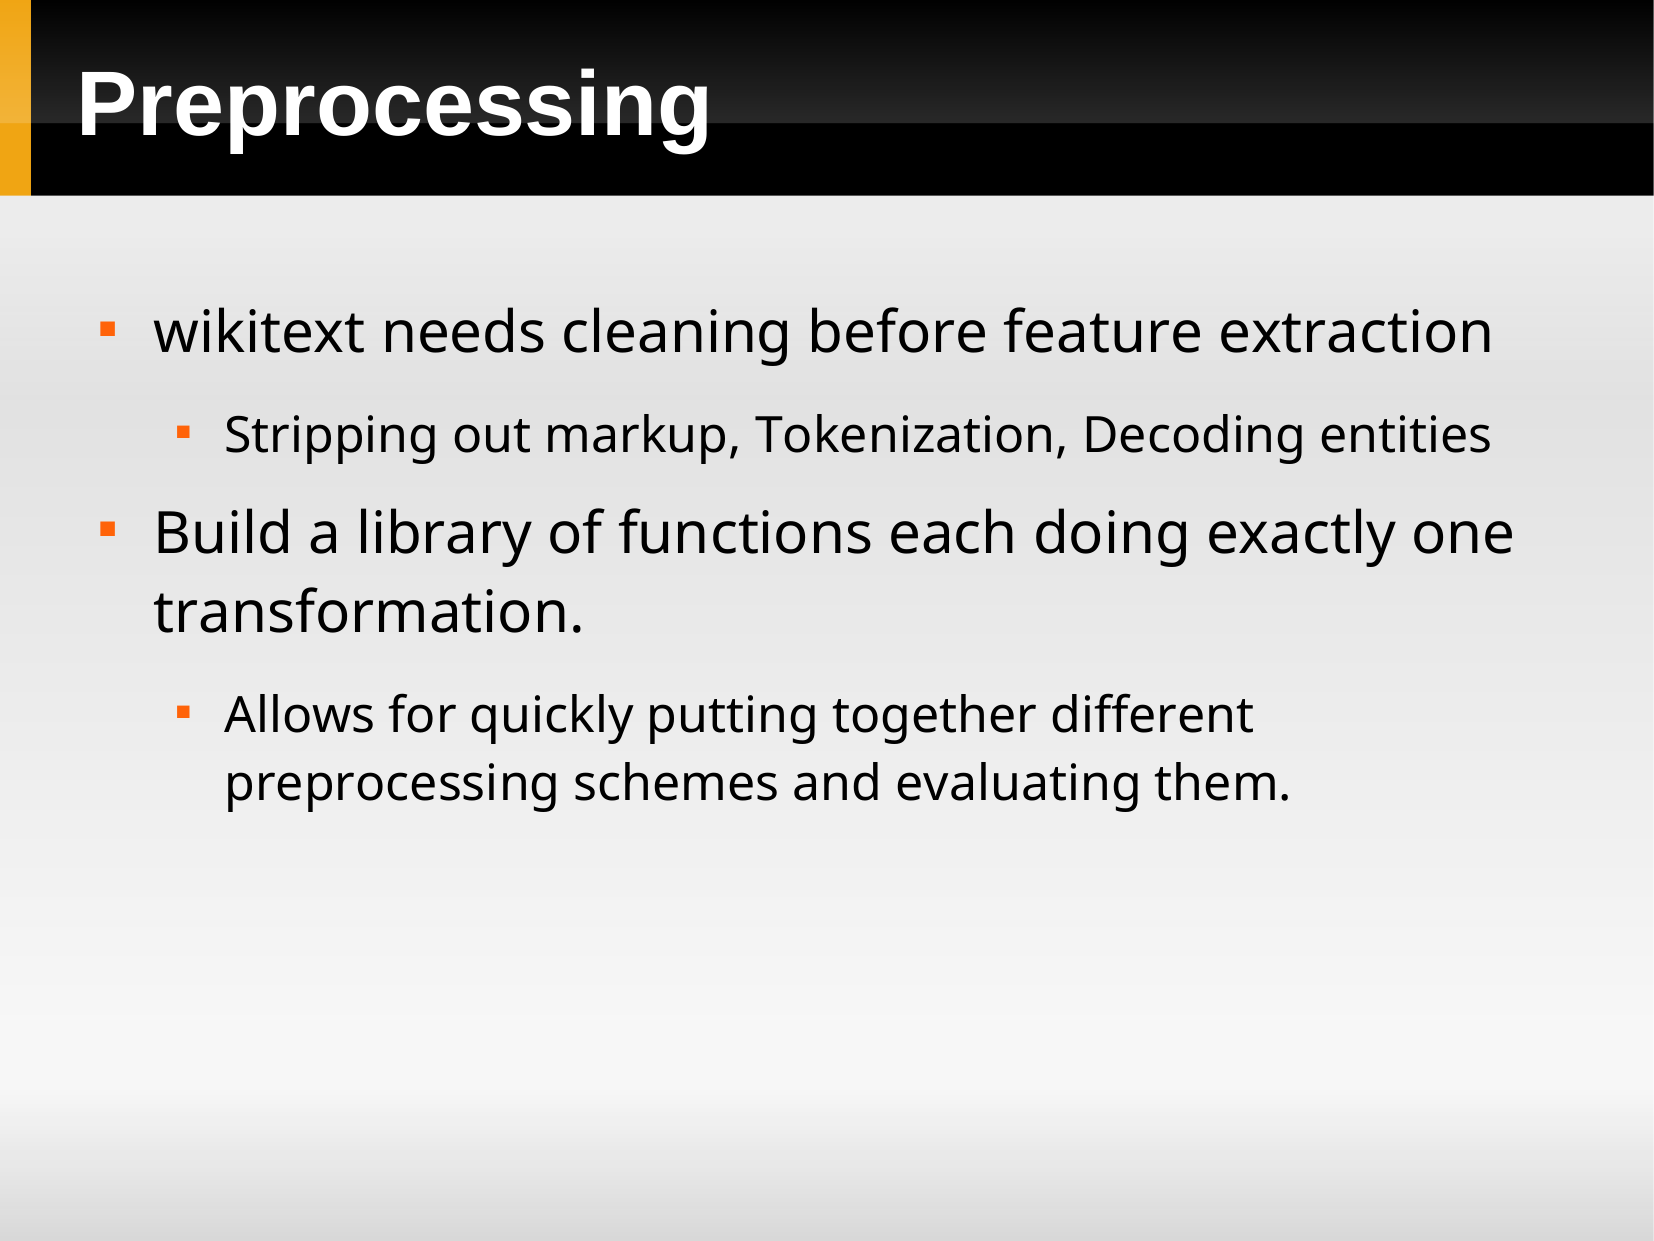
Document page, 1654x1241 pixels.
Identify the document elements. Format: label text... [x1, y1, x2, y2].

title Preprocessing [76, 0, 1565, 208]
list wikitext needs cleaning before feature extraction Stripping out markup, Tokenization, Decoding entities Build a library of functions each doing exactly one transformation. Allows for quickly putting together different preprocessing schemes and evaluating them. [82, 290, 1571, 1094]
picture [0, 0, 1654, 1241]
